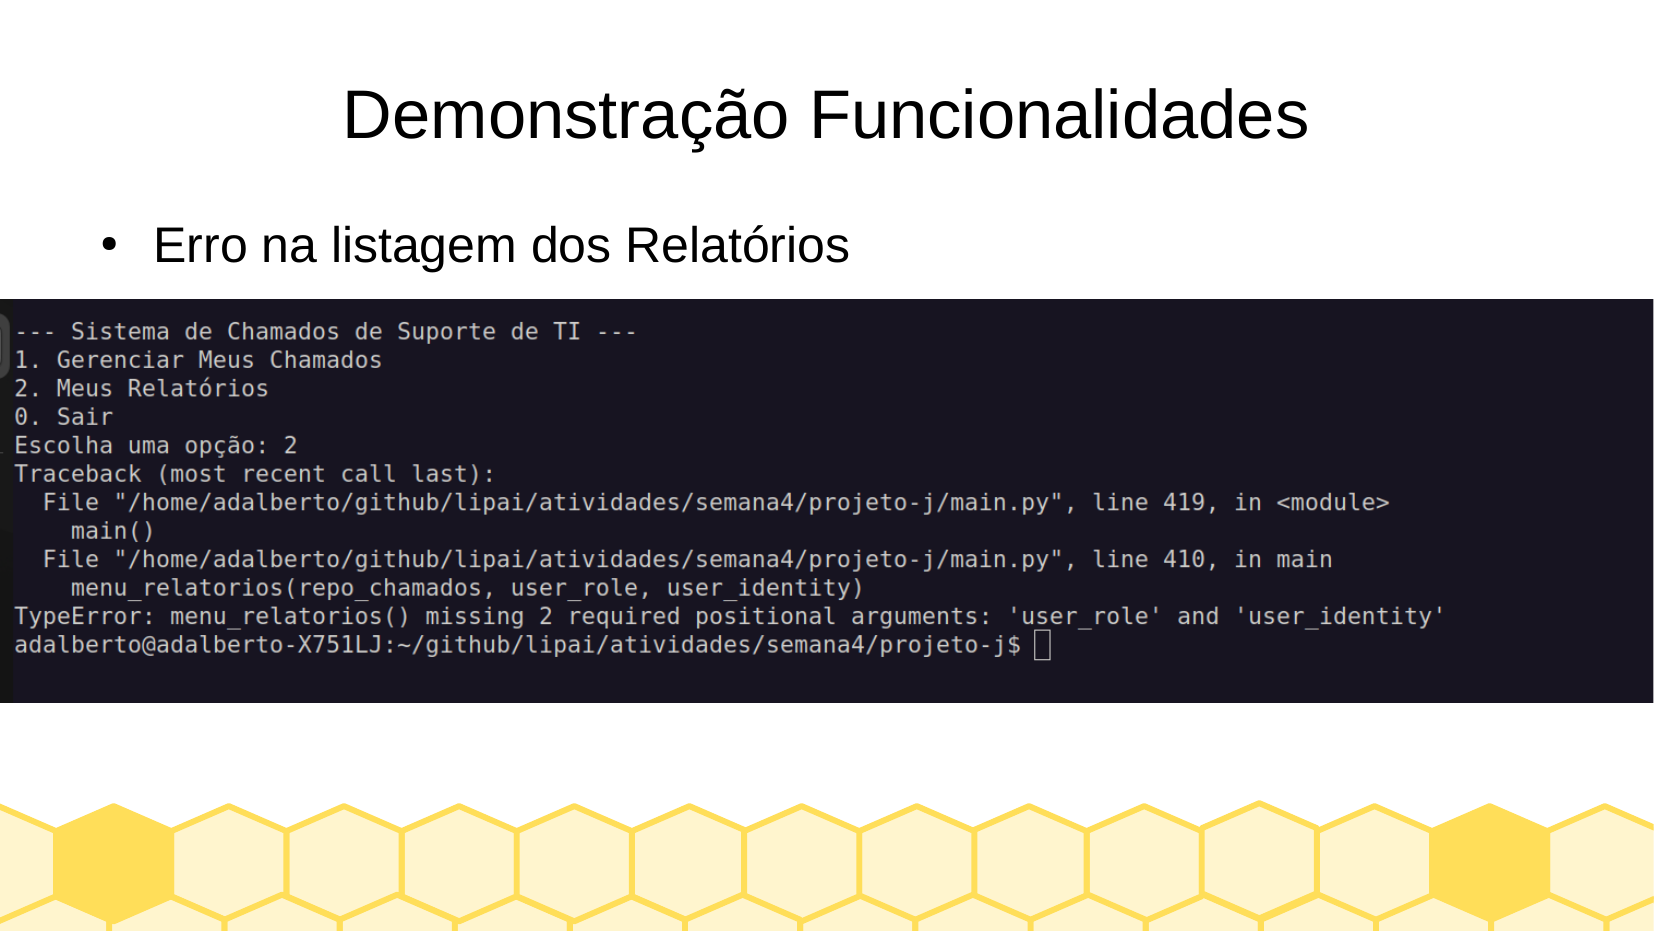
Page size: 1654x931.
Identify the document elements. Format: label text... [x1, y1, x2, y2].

title Demonstração Funcionalidades [82, 37, 1571, 193]
picture [0, 299, 1654, 703]
list Erro na listagem dos Relatórios [82, 217, 1565, 296]
